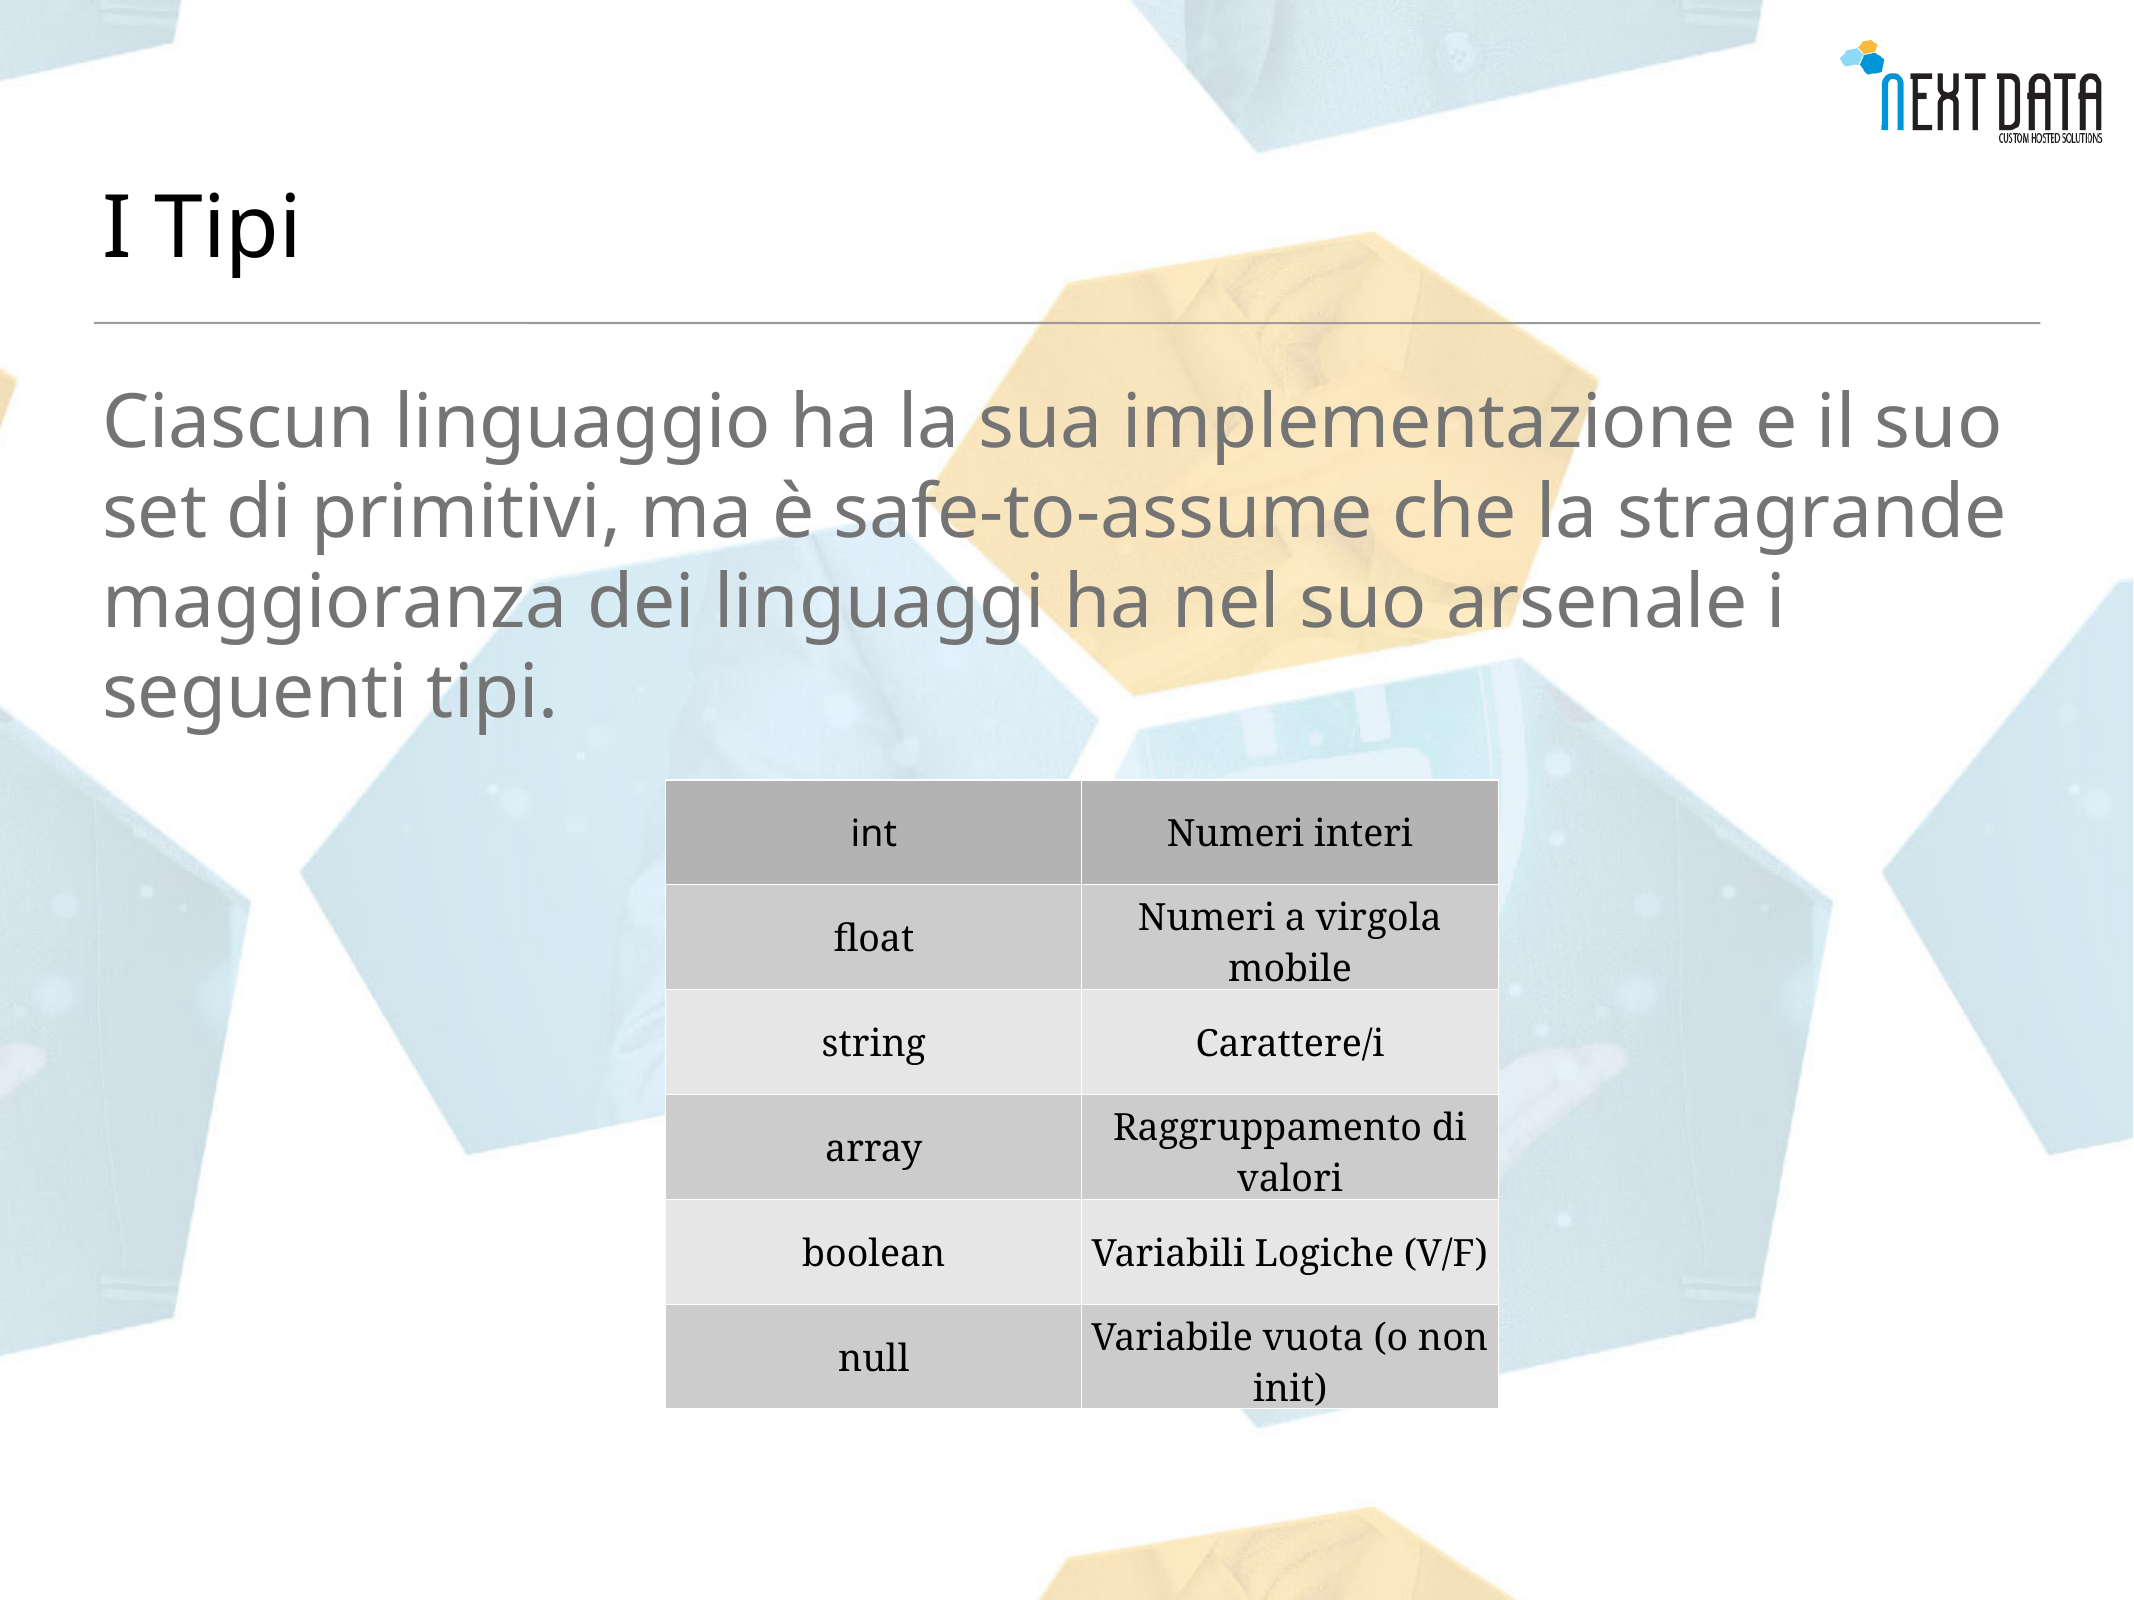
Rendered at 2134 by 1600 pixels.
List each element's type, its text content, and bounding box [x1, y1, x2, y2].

picture [0, 0, 2134, 1600]
table_cell boolean [666, 1200, 1081, 1304]
table_cell Carattere/i [1082, 990, 1498, 1094]
table_cell Numeri a virgola mobile [1082, 885, 1498, 989]
table_cell float [666, 885, 1081, 989]
text_box I Tipi [93, 54, 2040, 284]
table_header int [666, 781, 1081, 884]
table_header Numeri interi [1082, 781, 1498, 884]
table_cell Variabile vuota (o non init) [1082, 1305, 1498, 1408]
table_cell null [666, 1305, 1081, 1408]
table_cell array [666, 1095, 1081, 1199]
table_cell Raggruppamento di valori [1082, 1095, 1498, 1199]
text_box Ciascun linguaggio ha la sua implementazione e il suo set di primitivi, ma è safe-to-assume che la stragrande maggioranza dei linguaggi ha nel suo arsenale i seguenti tipi. [93, 364, 2040, 1459]
table_cell string [666, 990, 1081, 1094]
table_cell Variabili Logiche (V/F) [1082, 1200, 1498, 1304]
